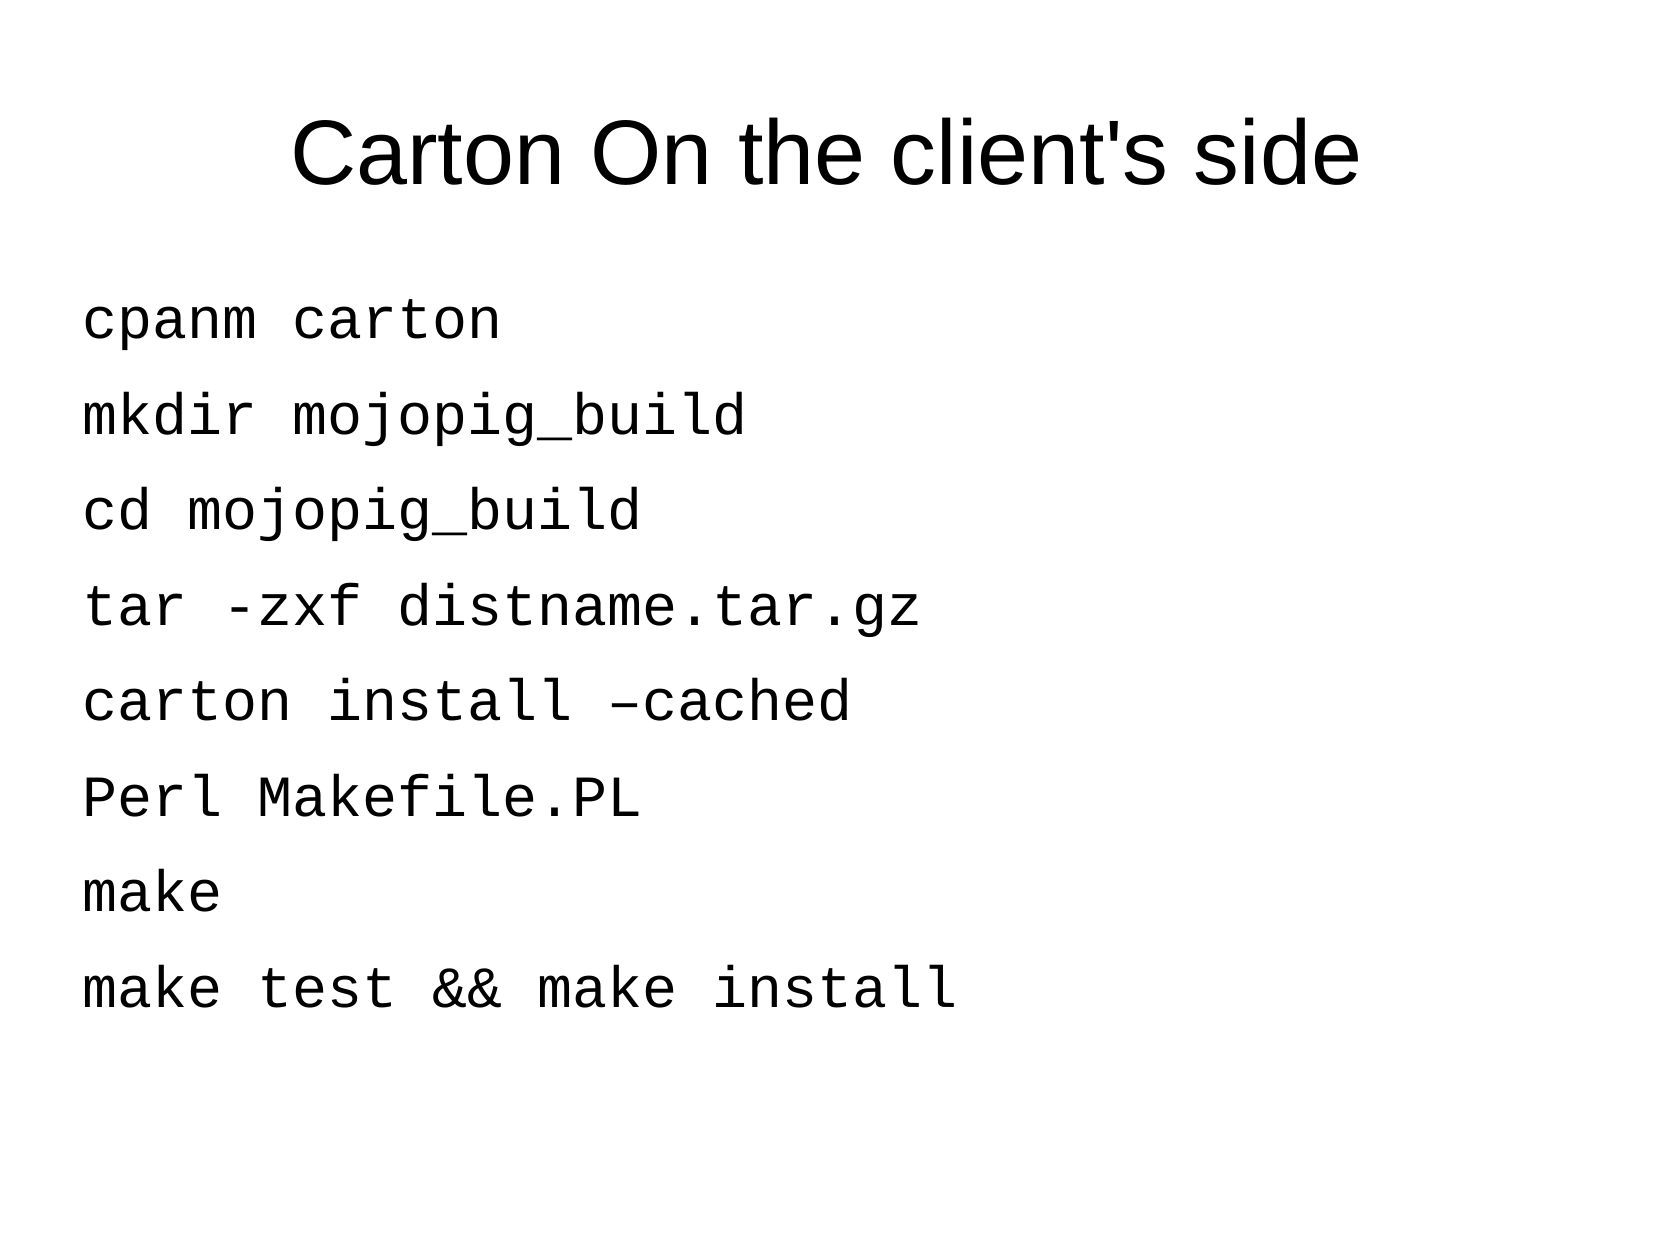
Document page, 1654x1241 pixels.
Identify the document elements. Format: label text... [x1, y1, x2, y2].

list cpanm carton mkdir mojopig_build cd mojopig_build tar -zxf distname.tar.gz carton install –cached Perl Makefile.PL make make test && make install [82, 290, 1571, 1109]
title Carton On the client's side [82, 49, 1571, 257]
